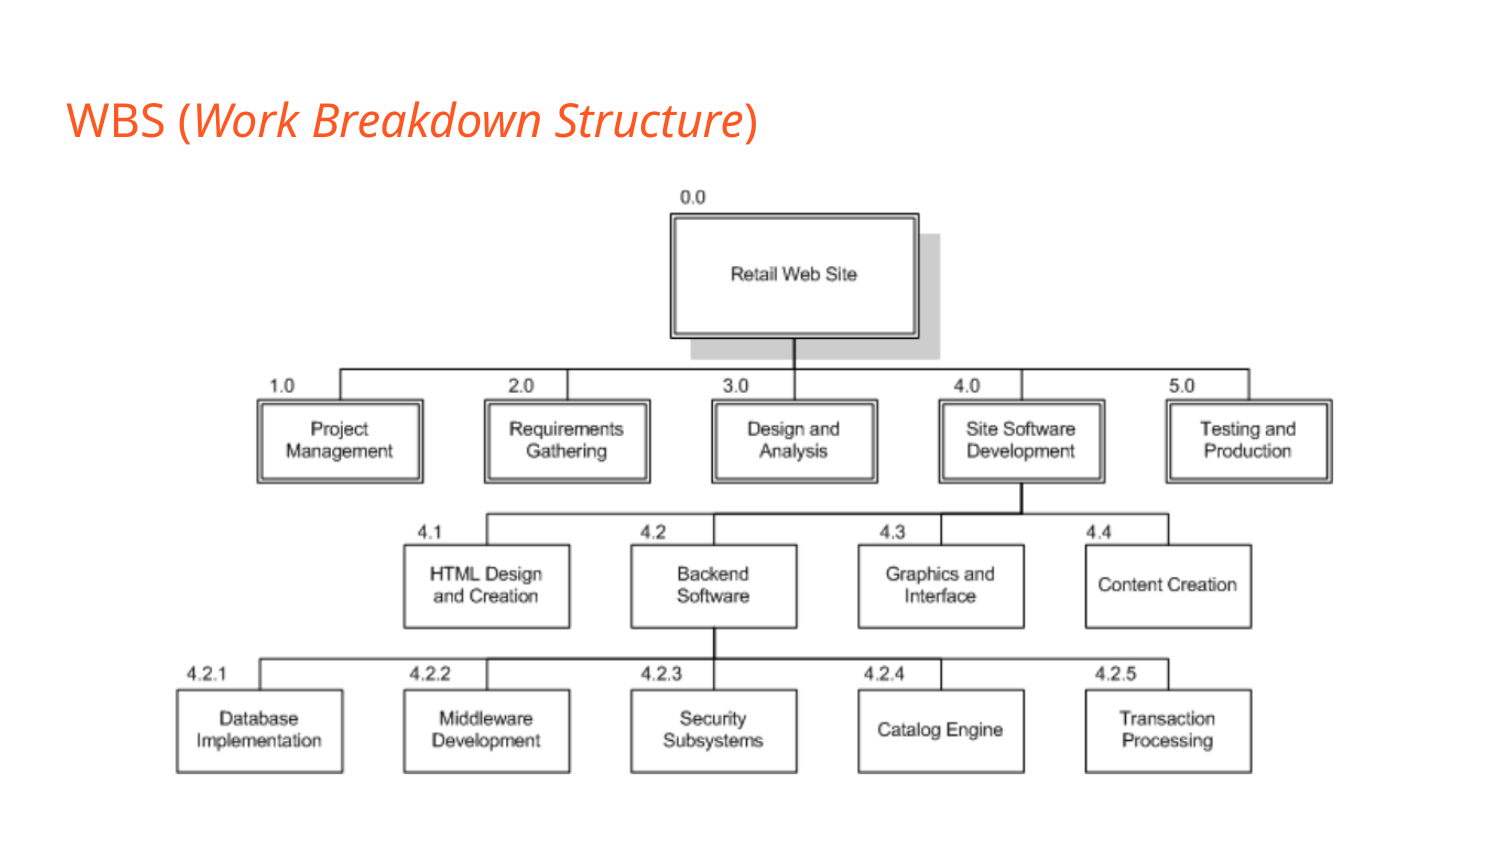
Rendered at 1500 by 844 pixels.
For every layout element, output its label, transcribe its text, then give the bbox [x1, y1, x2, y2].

title WBS (Work Breakdown Structure) [51, 72, 1449, 167]
picture [147, 166, 1353, 794]
